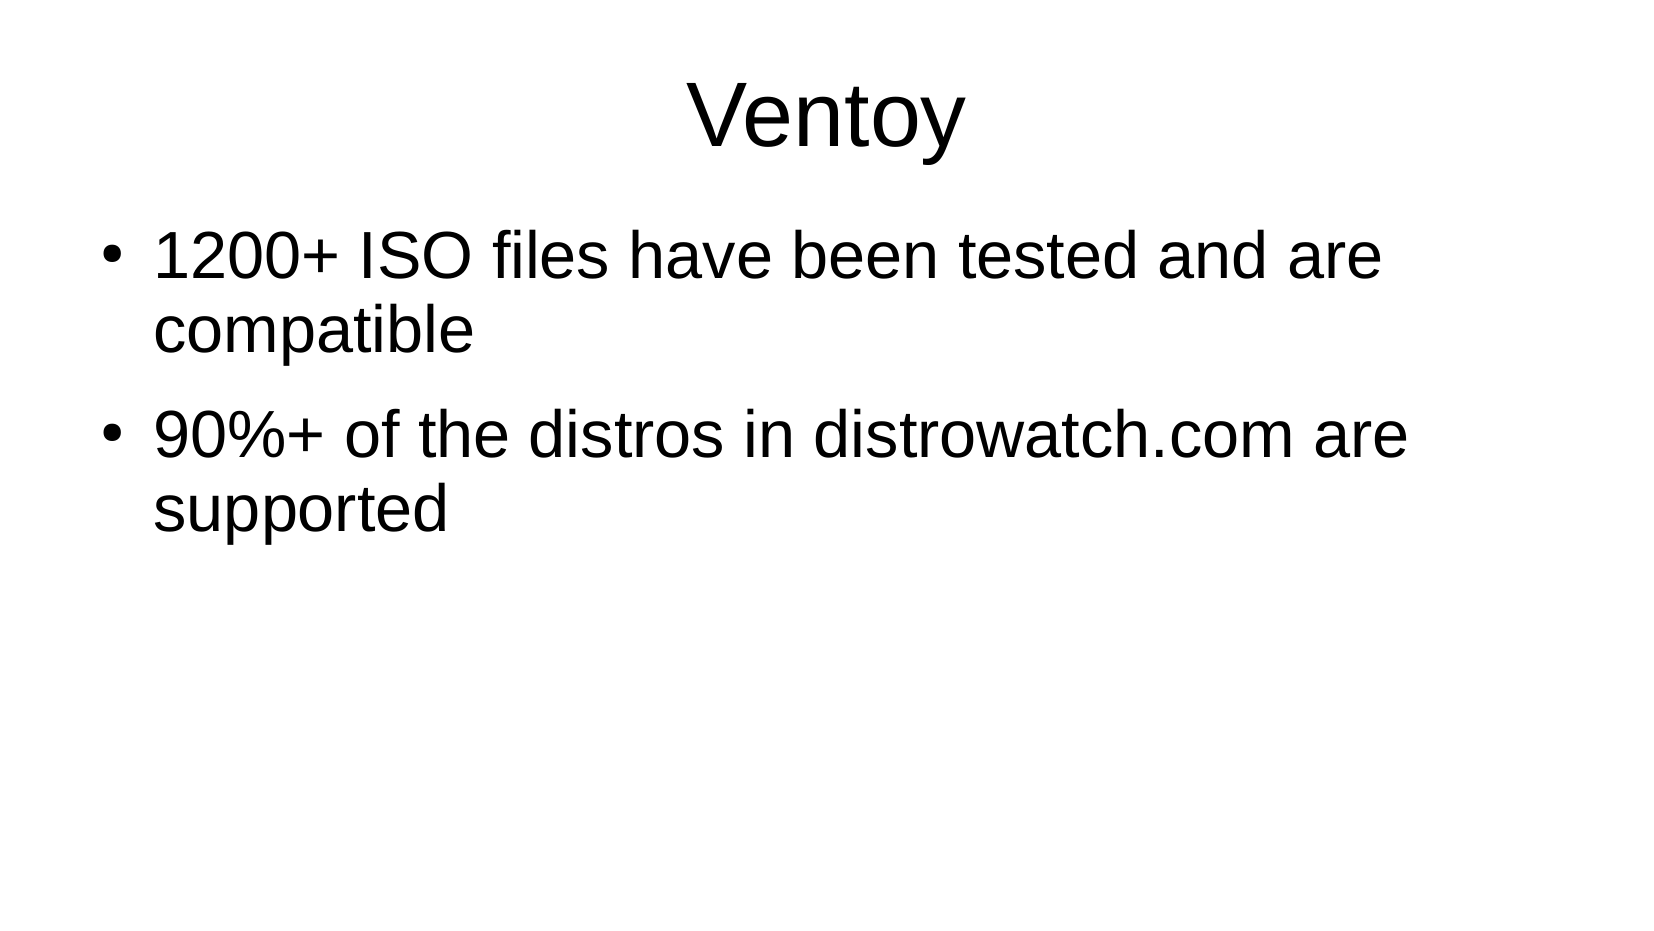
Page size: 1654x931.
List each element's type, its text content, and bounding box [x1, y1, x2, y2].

title Ventoy [82, 37, 1571, 193]
list 1200+ ISO files have been tested and are compatible 90%+ of the distros in distrowatch.com are supported [82, 217, 1571, 758]
